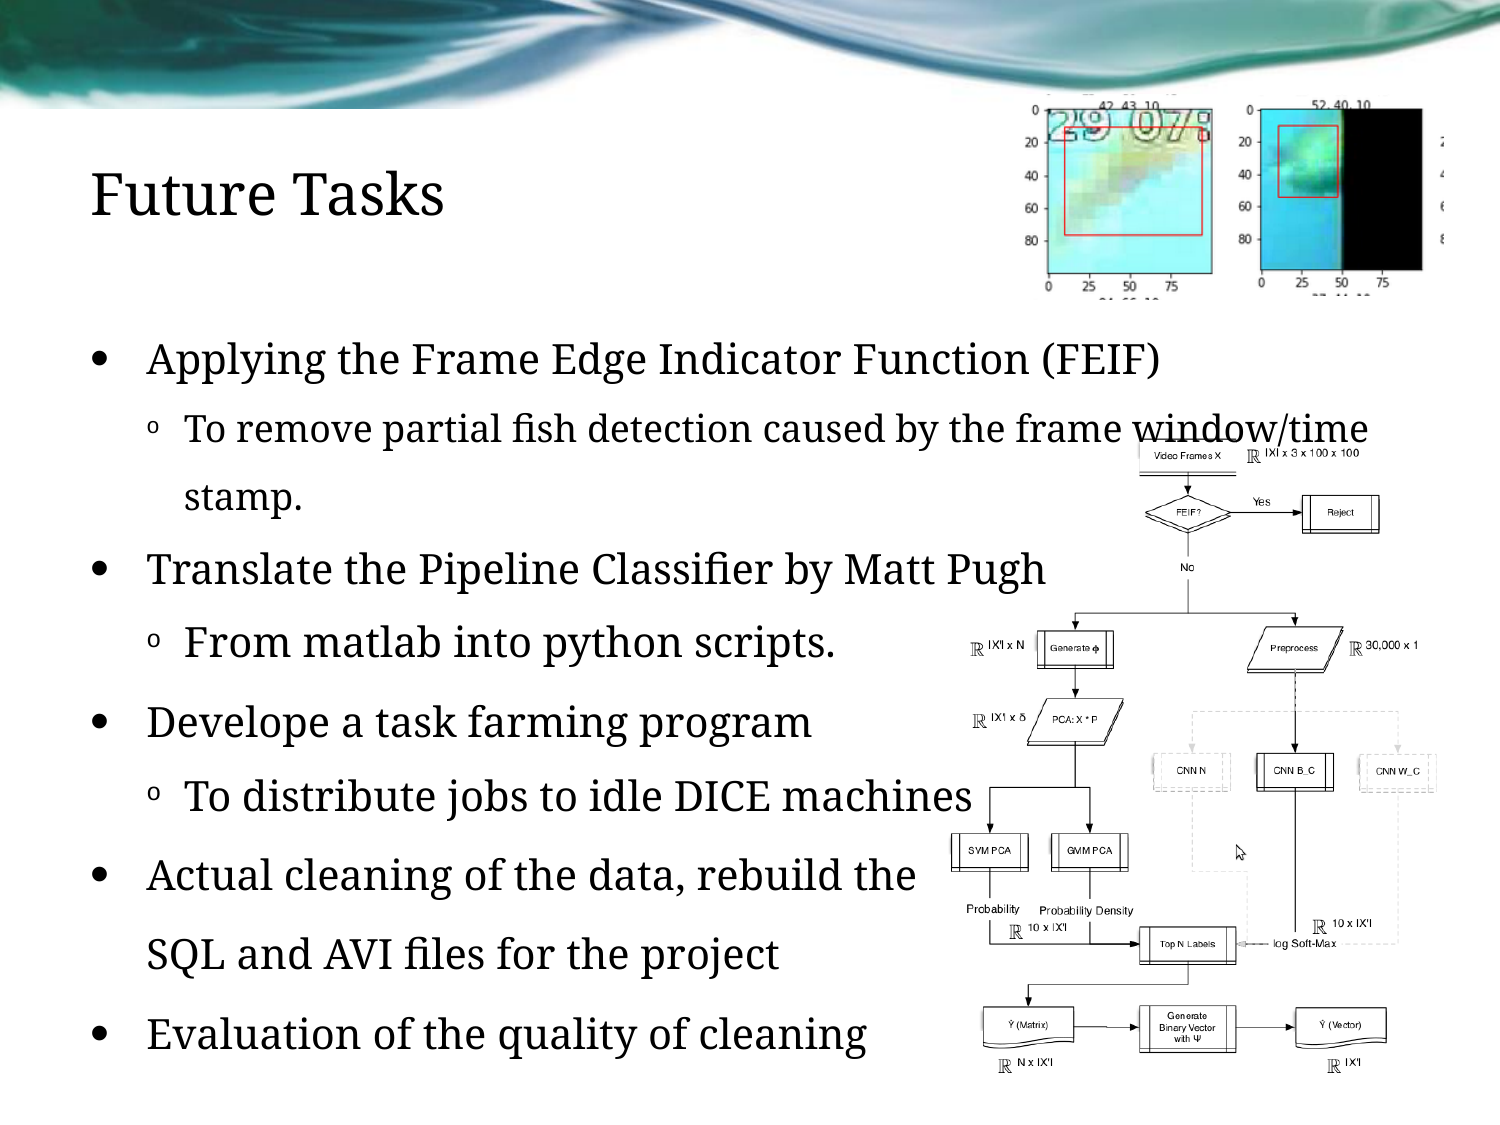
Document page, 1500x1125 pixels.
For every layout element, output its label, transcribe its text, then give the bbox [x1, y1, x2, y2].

picture [1, 0, 1500, 300]
list Applying the Frame Edge Indicator Function (FEIF) To remove partial fish detection caused by the frame window/time stamp. Translate the Pipeline Classifier by Matt Pugh From matlab into python scripts. Develope a task farming program To distribute jobs to idle DICE machines Actual cleaning of the data, rebuild the SQL and AVI files for the project Evaluation of the quality of cleaning [75, 299, 1425, 1005]
title Future Tasks [75, 149, 1013, 299]
picture [933, 425, 1469, 1089]
